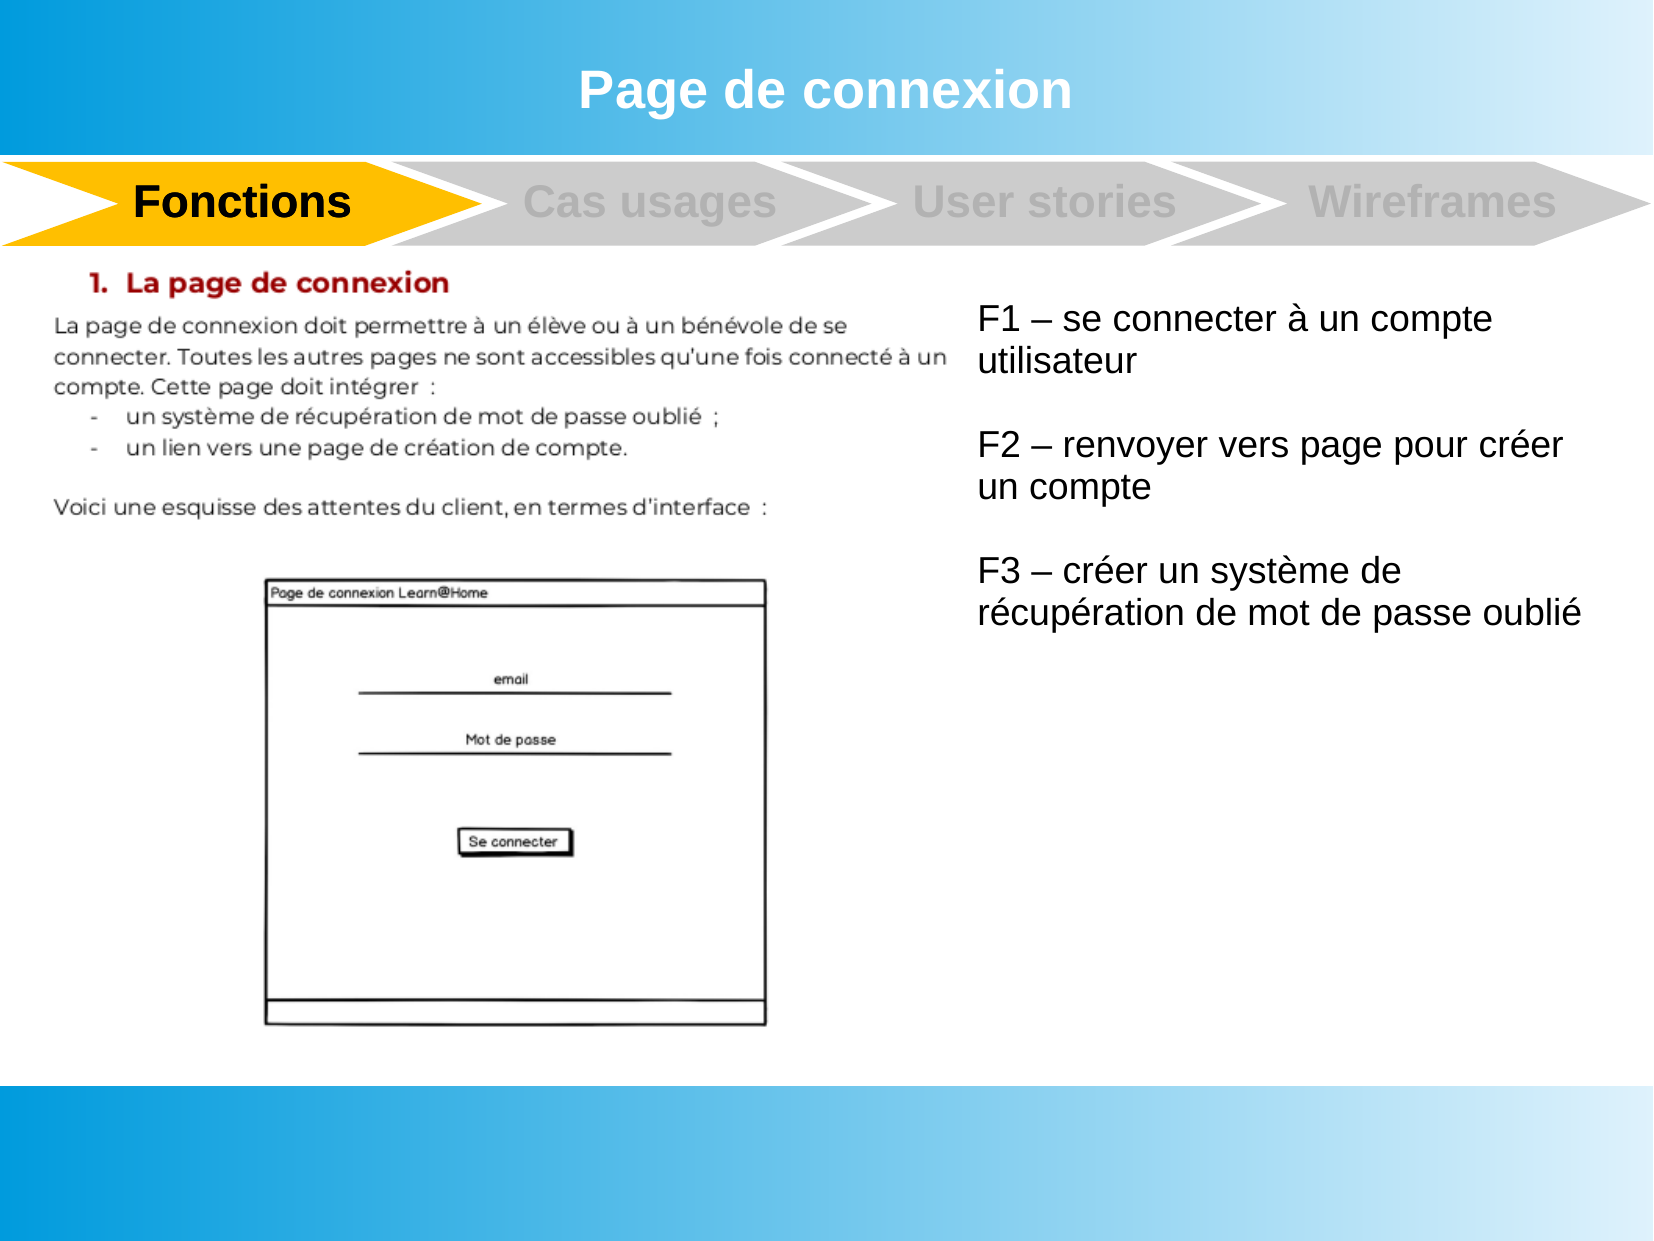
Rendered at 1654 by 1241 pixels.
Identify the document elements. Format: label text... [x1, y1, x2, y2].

text_box Wireframes [1293, 168, 1599, 235]
text_box [1170, 161, 1564, 246]
text_box Fonctions [118, 168, 423, 235]
text_box Cas usages [508, 168, 813, 235]
text_box [1203, 182, 1262, 225]
picture [40, 260, 964, 1044]
text_box [1599, 184, 1651, 223]
text_box [781, 161, 1175, 246]
text_box User stories [897, 168, 1203, 235]
text_box [813, 182, 872, 225]
title Page de connexion [82, 37, 1571, 143]
text_box F1 – se connecter à un compte utilisateur F2 – renvoyer vers page pour créer un compte F3 – créer un système de récupération de mot de passe oublié [962, 290, 1630, 893]
text_box [1, 161, 396, 246]
text_box [423, 182, 482, 225]
text_box [391, 161, 785, 246]
